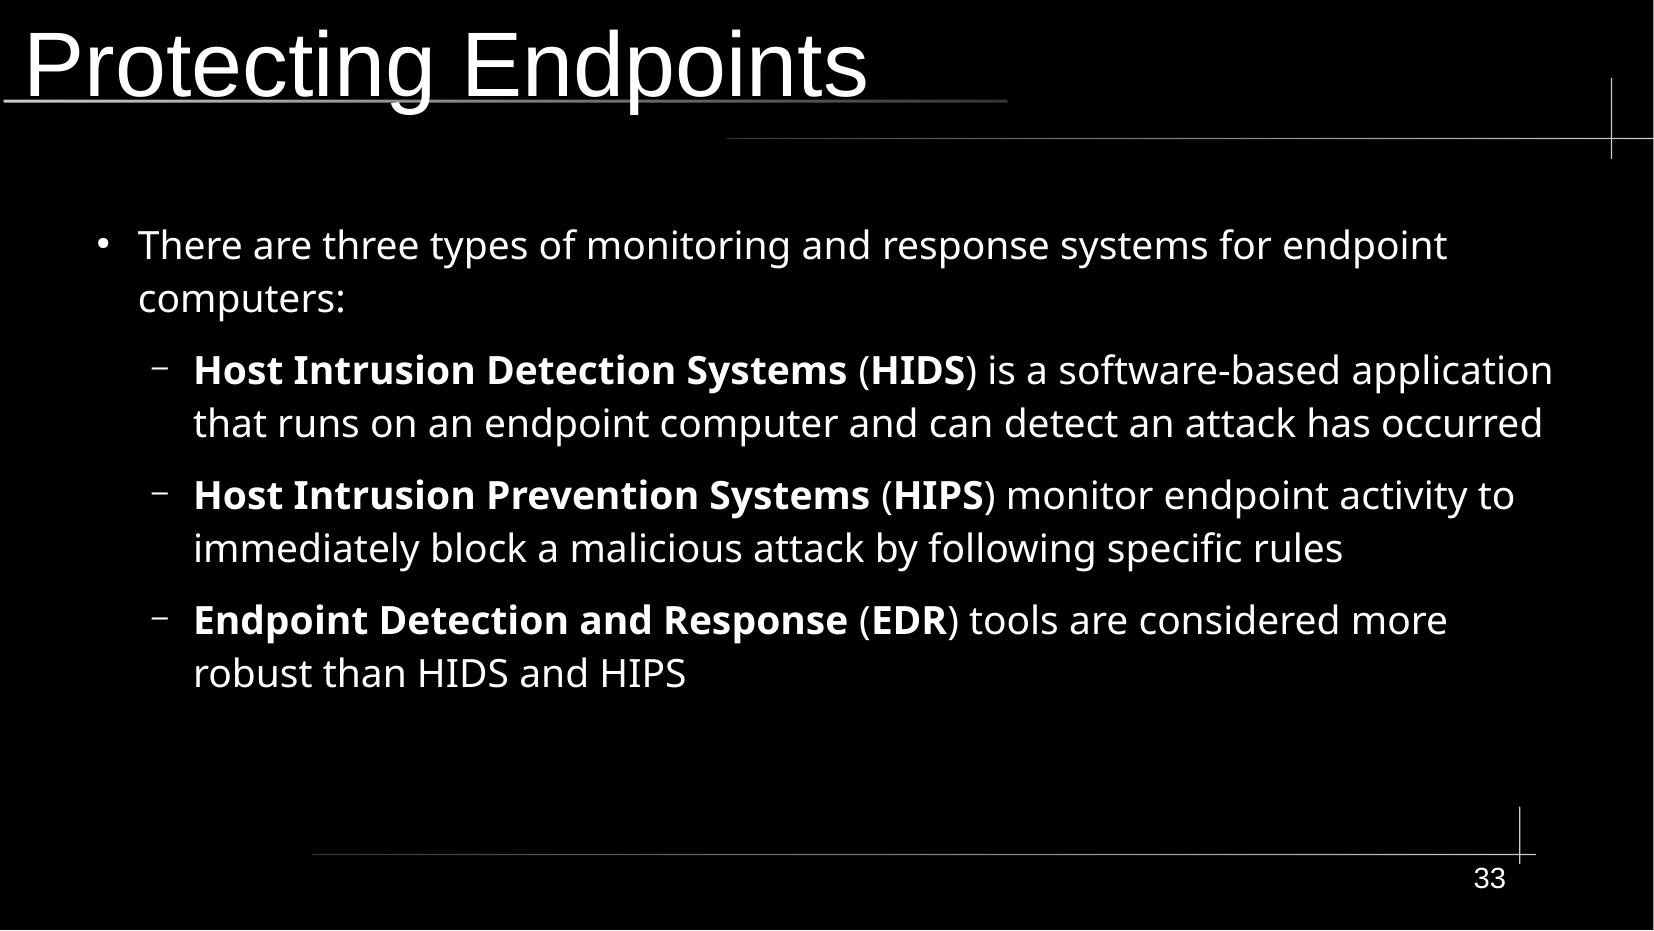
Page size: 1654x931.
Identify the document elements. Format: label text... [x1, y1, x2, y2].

title Protecting Endpoints [23, 11, 1589, 119]
list There are three types of monitoring and response systems for endpoint computers: Host Intrusion Detection Systems (HIDS) is a software-based application that runs on an endpoint computer and can detect an attack has occurred Host Intrusion Prevention Systems (HIPS) monitor endpoint activity to immediately block a malicious attack by following specific rules Endpoint Detection and Response (EDR) tools are considered more robust than HIDS and HIPS [82, 217, 1571, 758]
